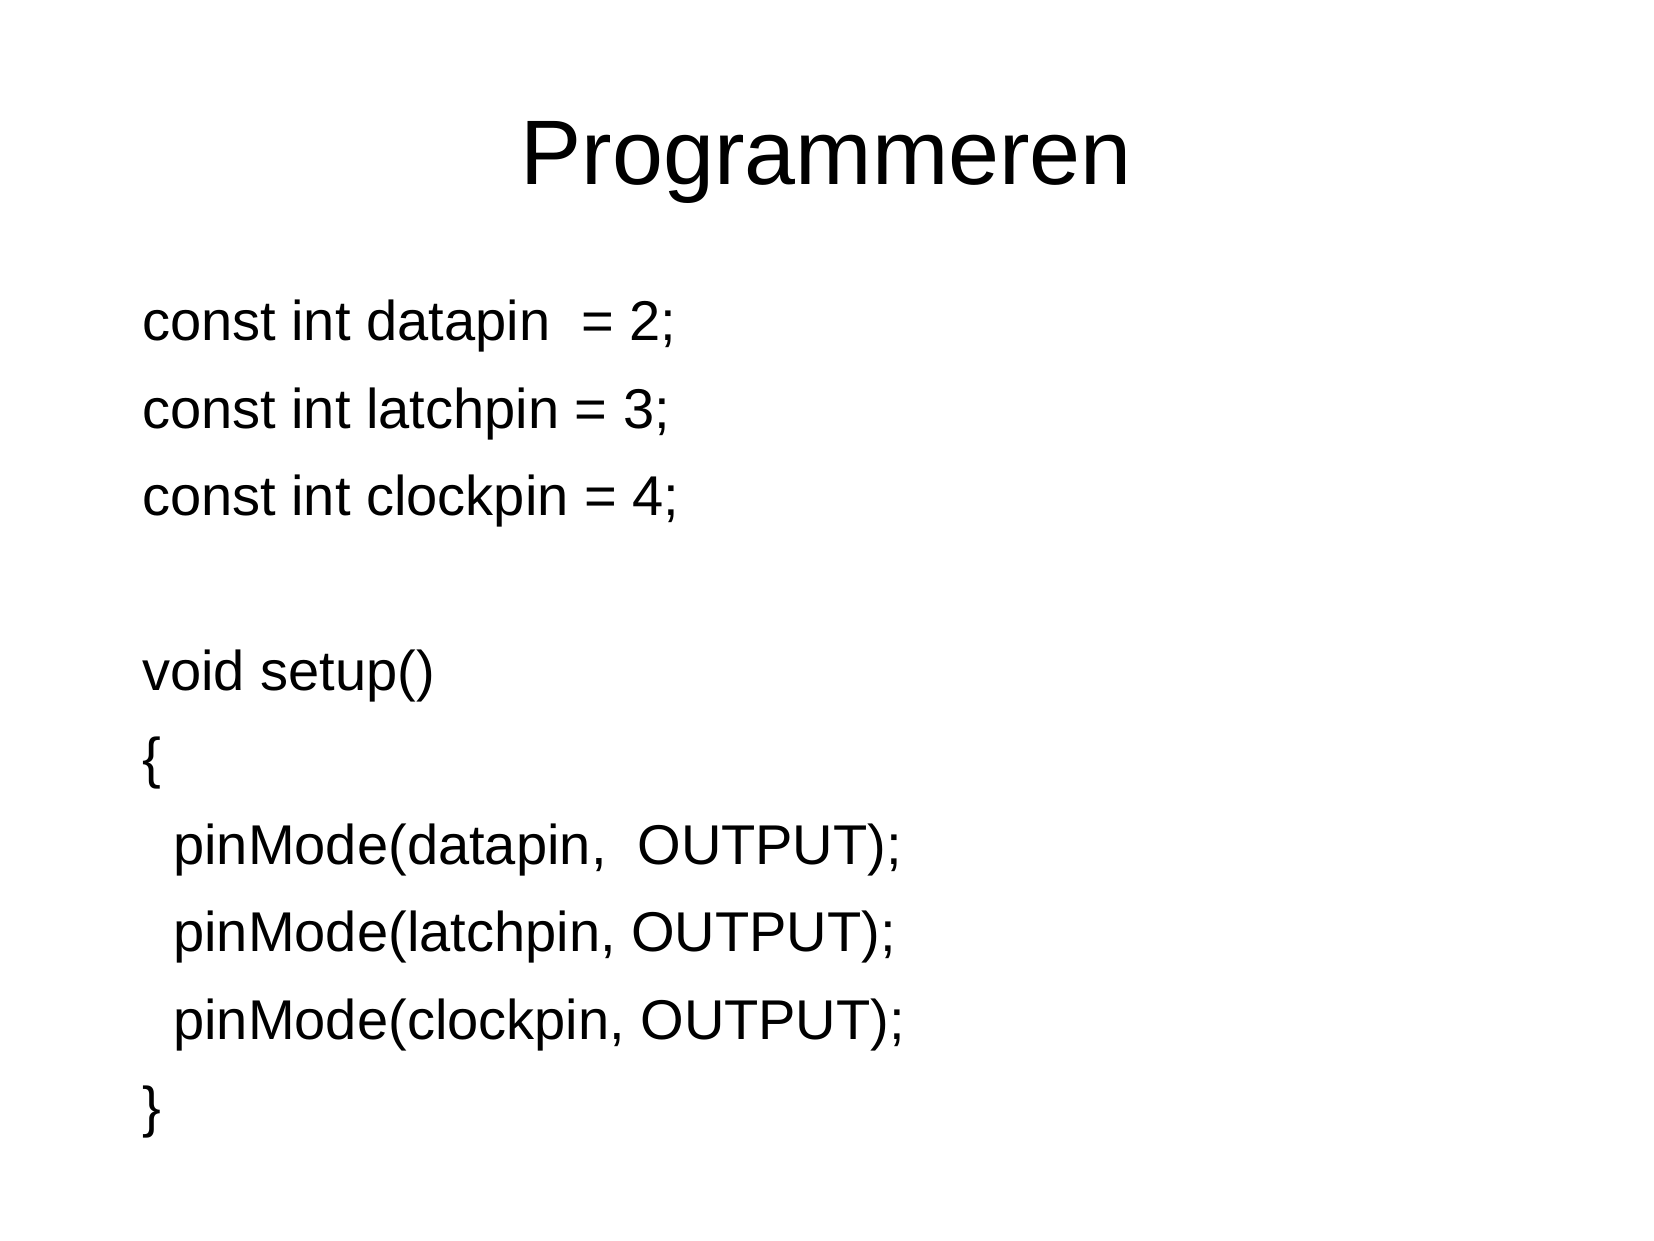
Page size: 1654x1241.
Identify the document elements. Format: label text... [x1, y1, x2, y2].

title Programmeren [82, 49, 1571, 257]
list const int datapin = 2; const int latchpin = 3; const int clockpin = 4; void setup() { pinMode(datapin, OUTPUT); pinMode(latchpin, OUTPUT); pinMode(clockpin, OUTPUT); } [82, 290, 1512, 1146]
